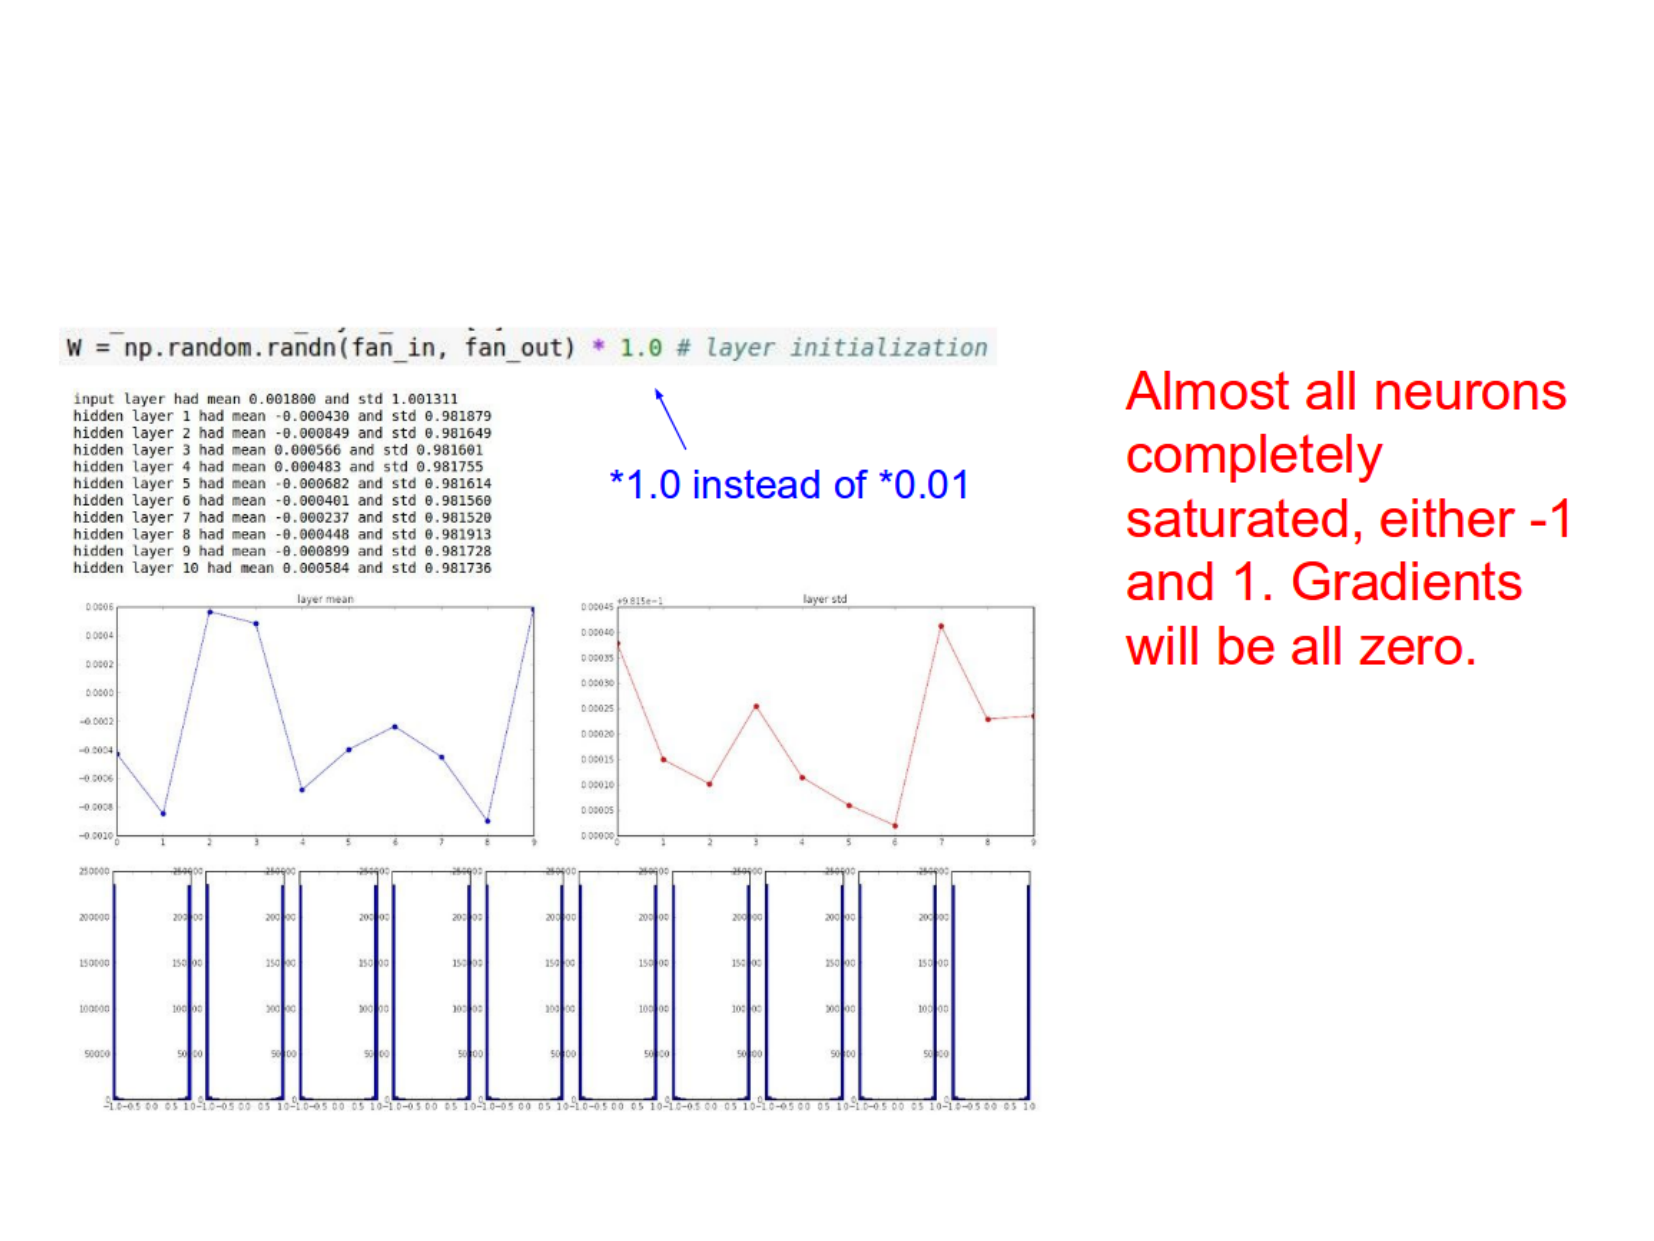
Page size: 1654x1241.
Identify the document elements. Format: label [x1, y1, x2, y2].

picture [35, 318, 1597, 1119]
